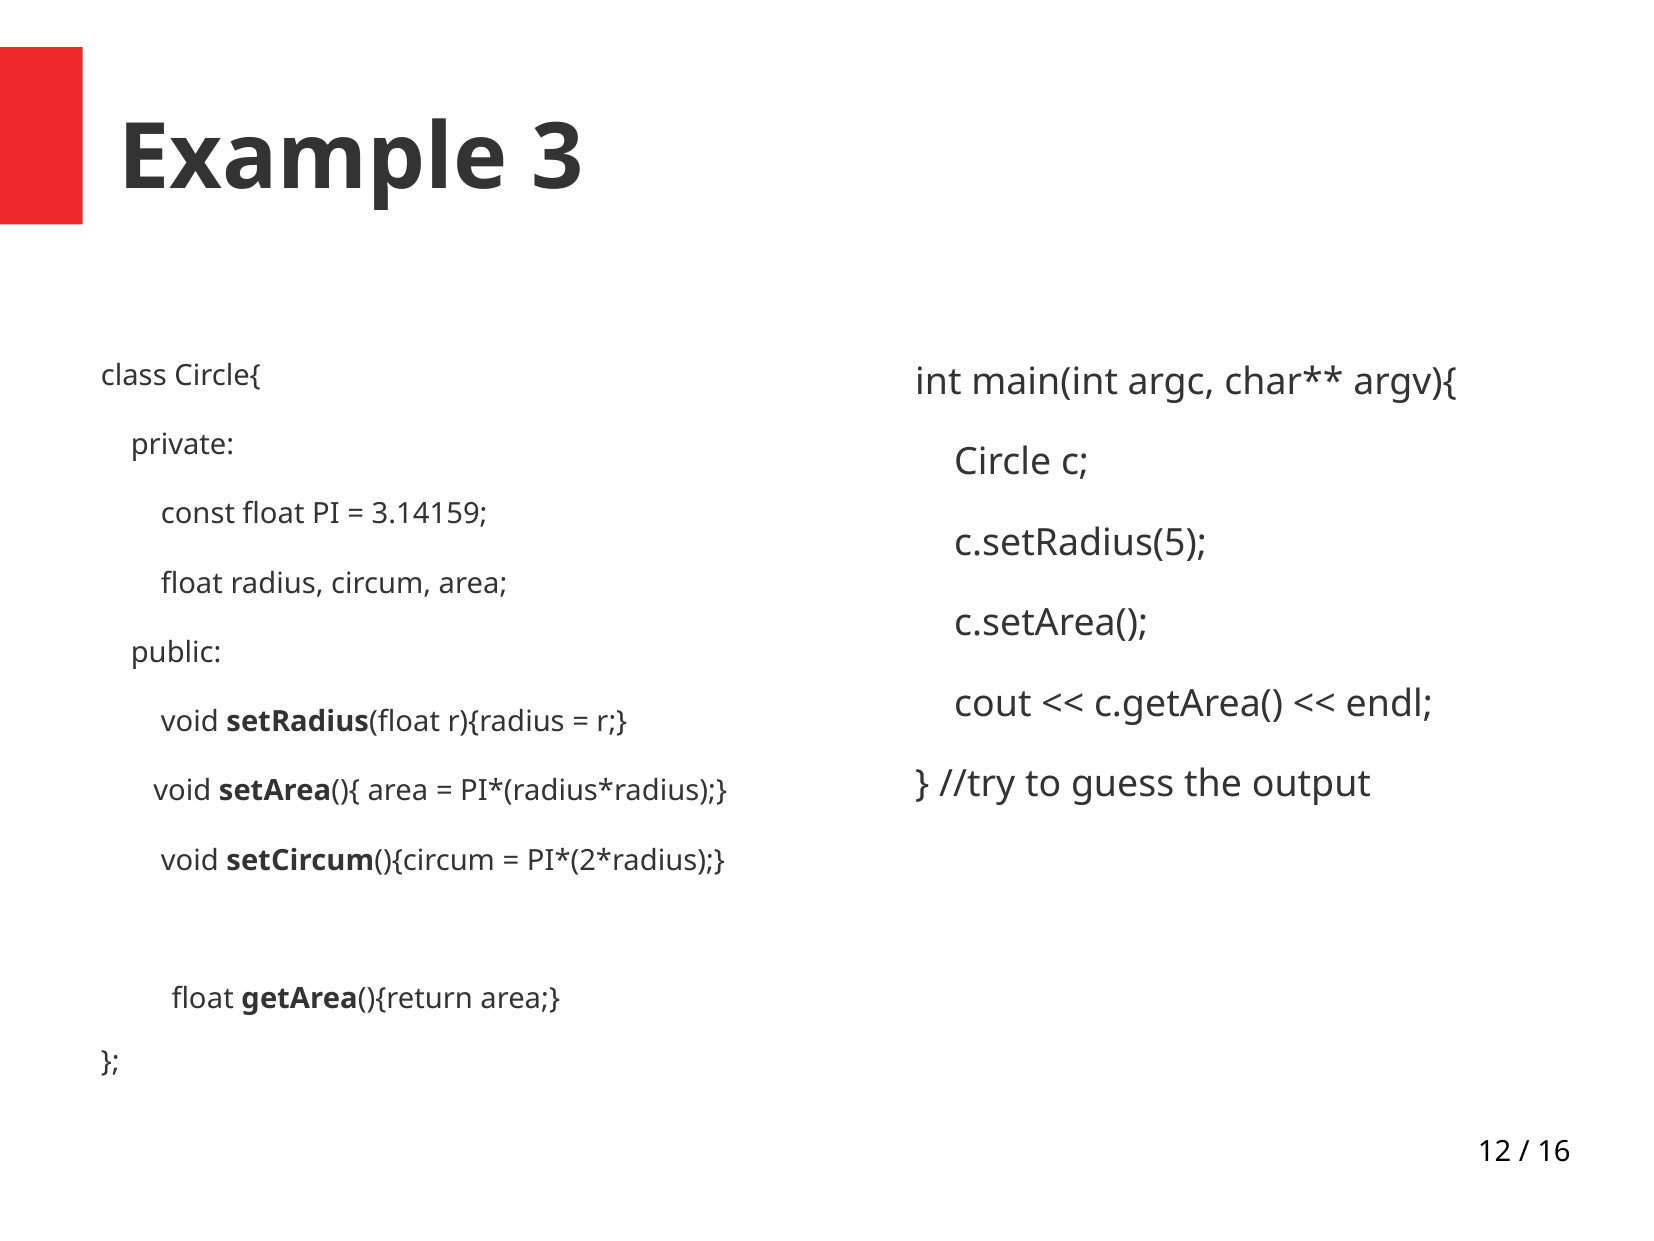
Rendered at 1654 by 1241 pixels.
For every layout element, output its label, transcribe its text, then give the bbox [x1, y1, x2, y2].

list int main(int argc, char** argv){ Circle c; c.setRadius(5); c.setArea(); cout << c.getArea() << endl; } //try to guess the output [844, 354, 1536, 1074]
title Example 3 [118, 49, 1571, 257]
list class Circle{ private: const float PI = 3.14159; float radius, circum, area; public: void setRadius(float r){radius = r;} void setArea(){ area = PI*(radius*radius);} void setCircum(){circum = PI*(2*radius);} float getArea(){return area;} }; [30, 354, 810, 1074]
